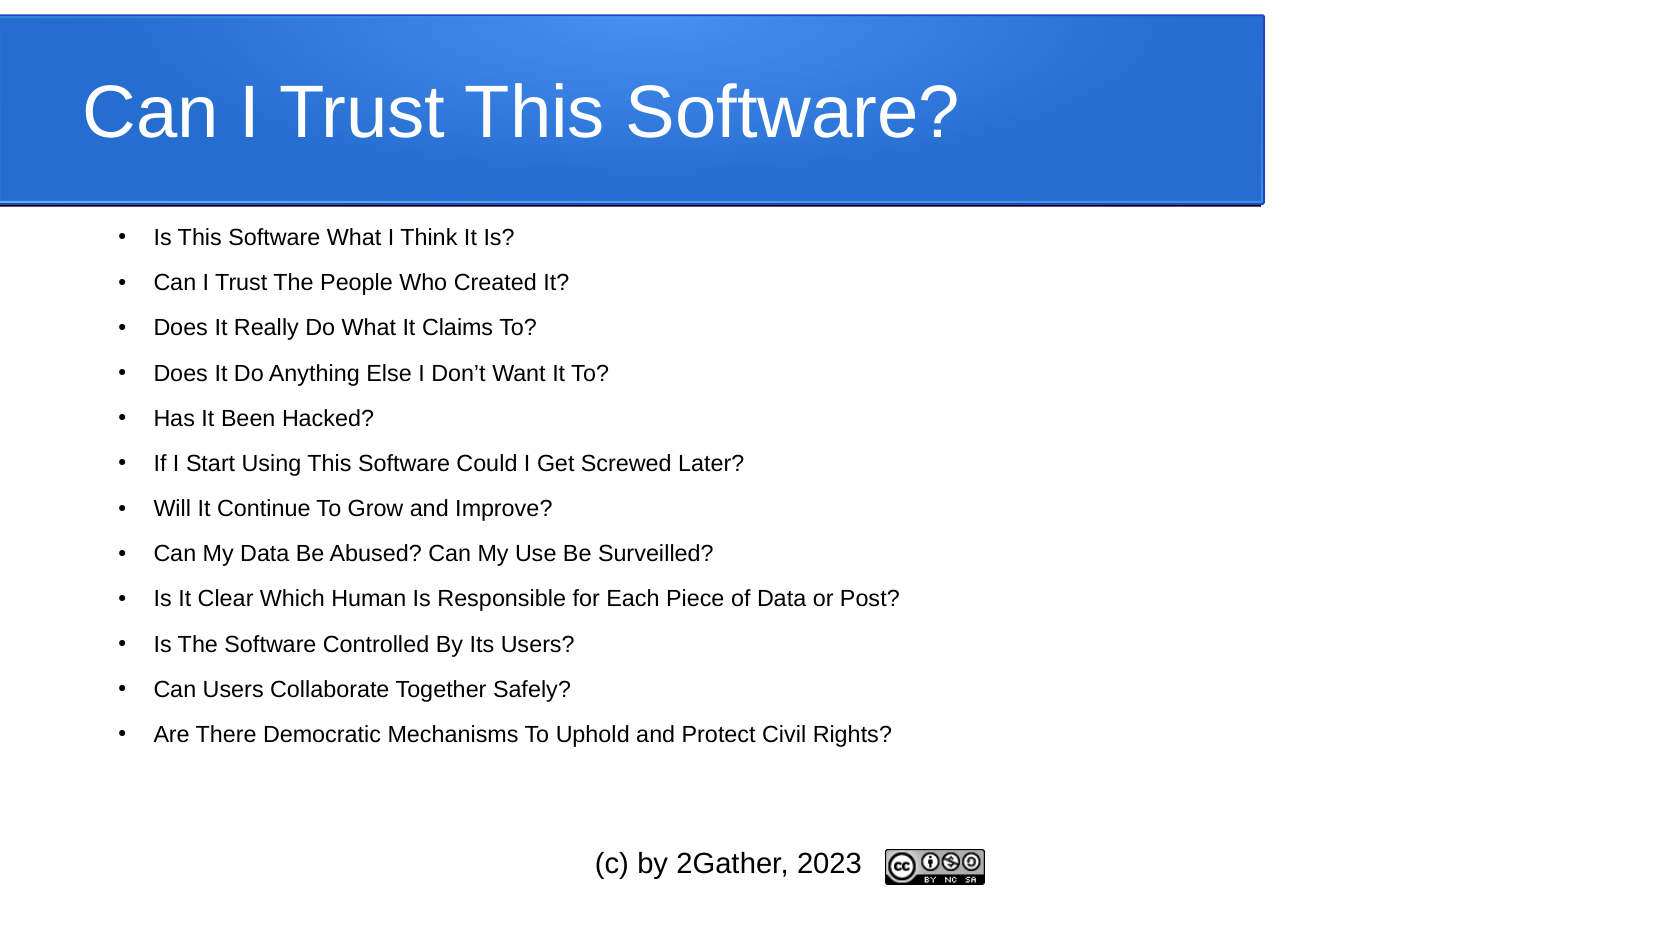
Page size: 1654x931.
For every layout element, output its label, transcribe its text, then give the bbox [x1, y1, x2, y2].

picture [885, 849, 985, 885]
list Is This Software What I Think It Is? Can I Trust The People Who Created It? Does It Really Do What It Claims To? Does It Do Anything Else I Don’t Want It To? Has It Been Hacked? If I Start Using This Software Could I Get Screwed Later? Will It Continue To Grow and Improve? Can My Data Be Abused? Can My Use Be Surveilled? Is It Clear Which Human Is Responsible for Each Piece of Data or Post? Is The Software Controlled By Its Users? Can Users Collaborate Together Safely? Are There Democratic Mechanisms To Uphold and Protect Civil Rights? [82, 224, 1571, 764]
title Can I Trust This Software? [82, 35, 1235, 189]
